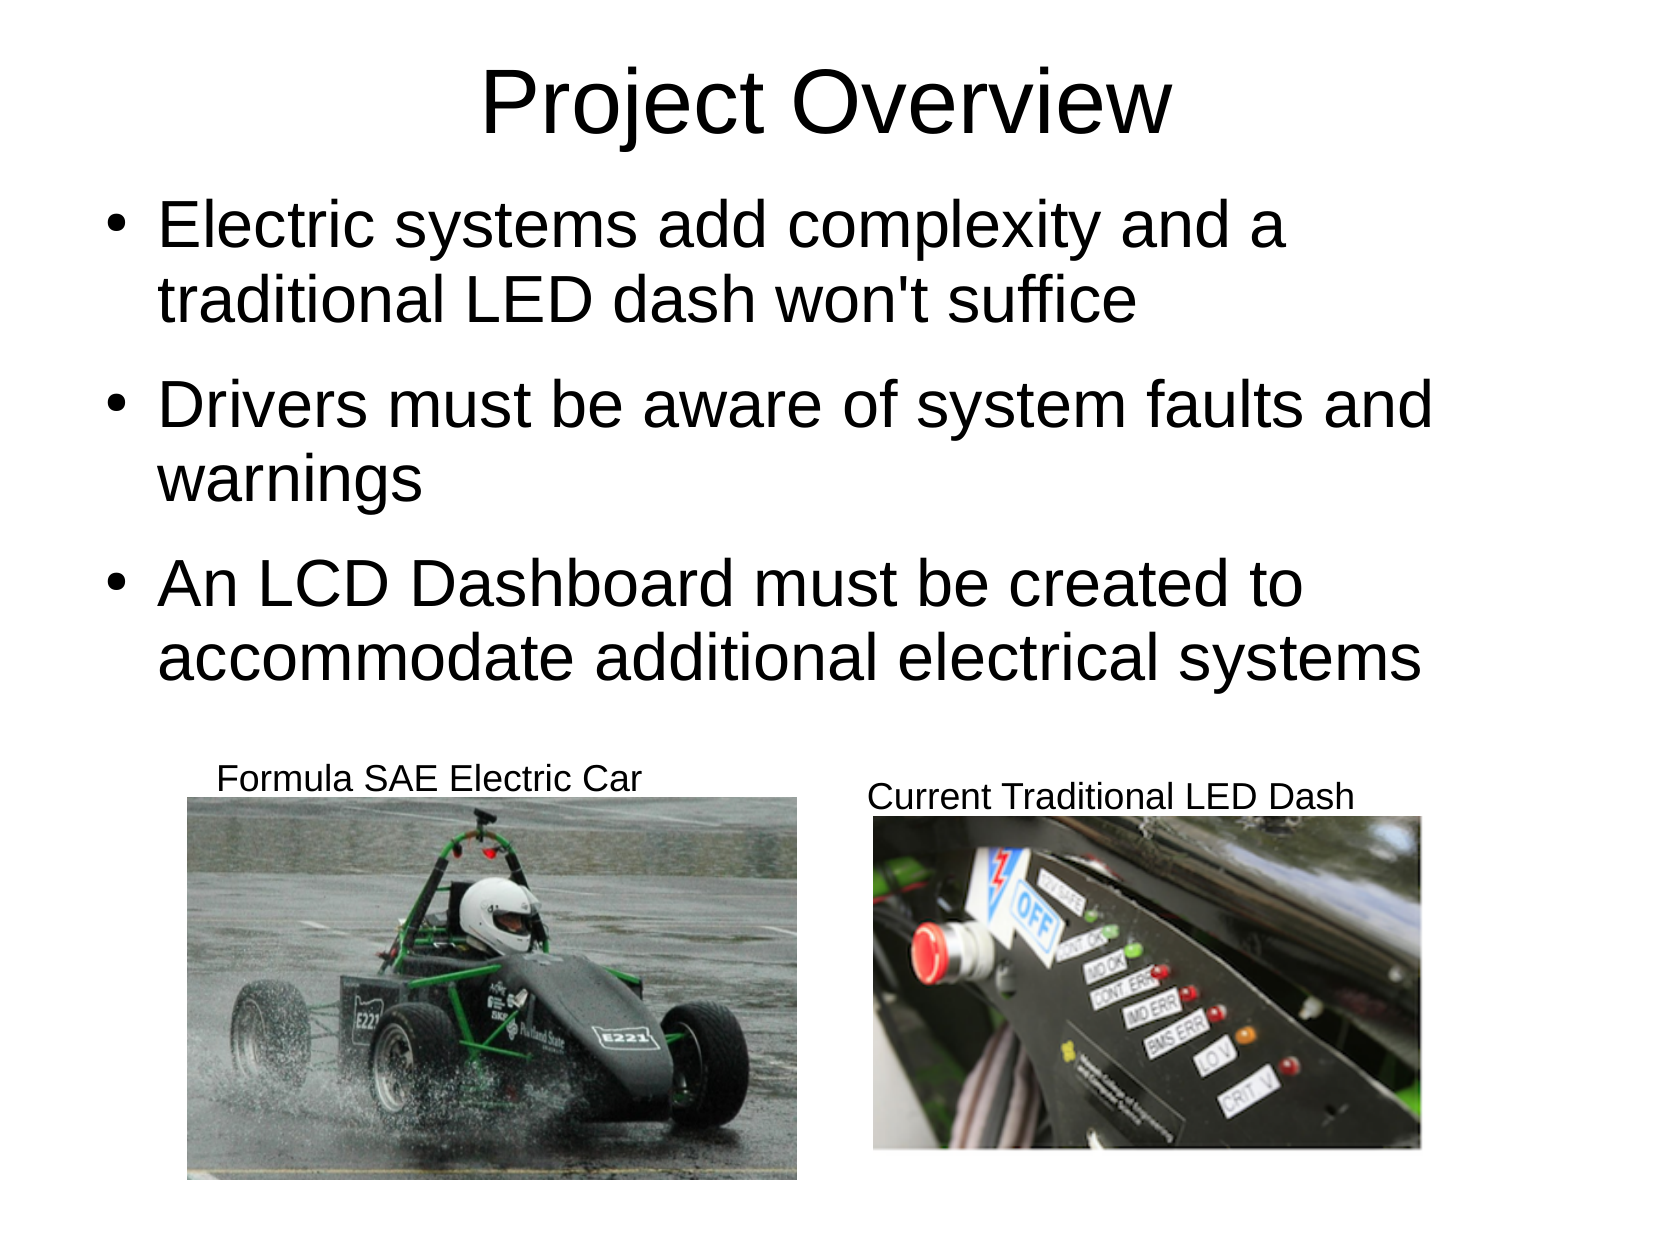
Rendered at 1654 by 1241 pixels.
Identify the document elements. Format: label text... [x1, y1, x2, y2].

text_box Current Traditional LED Dash [852, 768, 1372, 826]
title Project Overview [82, 49, 1571, 257]
picture [873, 816, 1426, 1156]
picture [187, 797, 797, 1180]
list Electric systems add complexity and a traditional LED dash won't suffice Drivers must be aware of system faults and warnings An LCD Dashboard must be created to accommodate additional electrical systems [86, 187, 1576, 992]
text_box Formula SAE Electric Car [201, 750, 659, 807]
